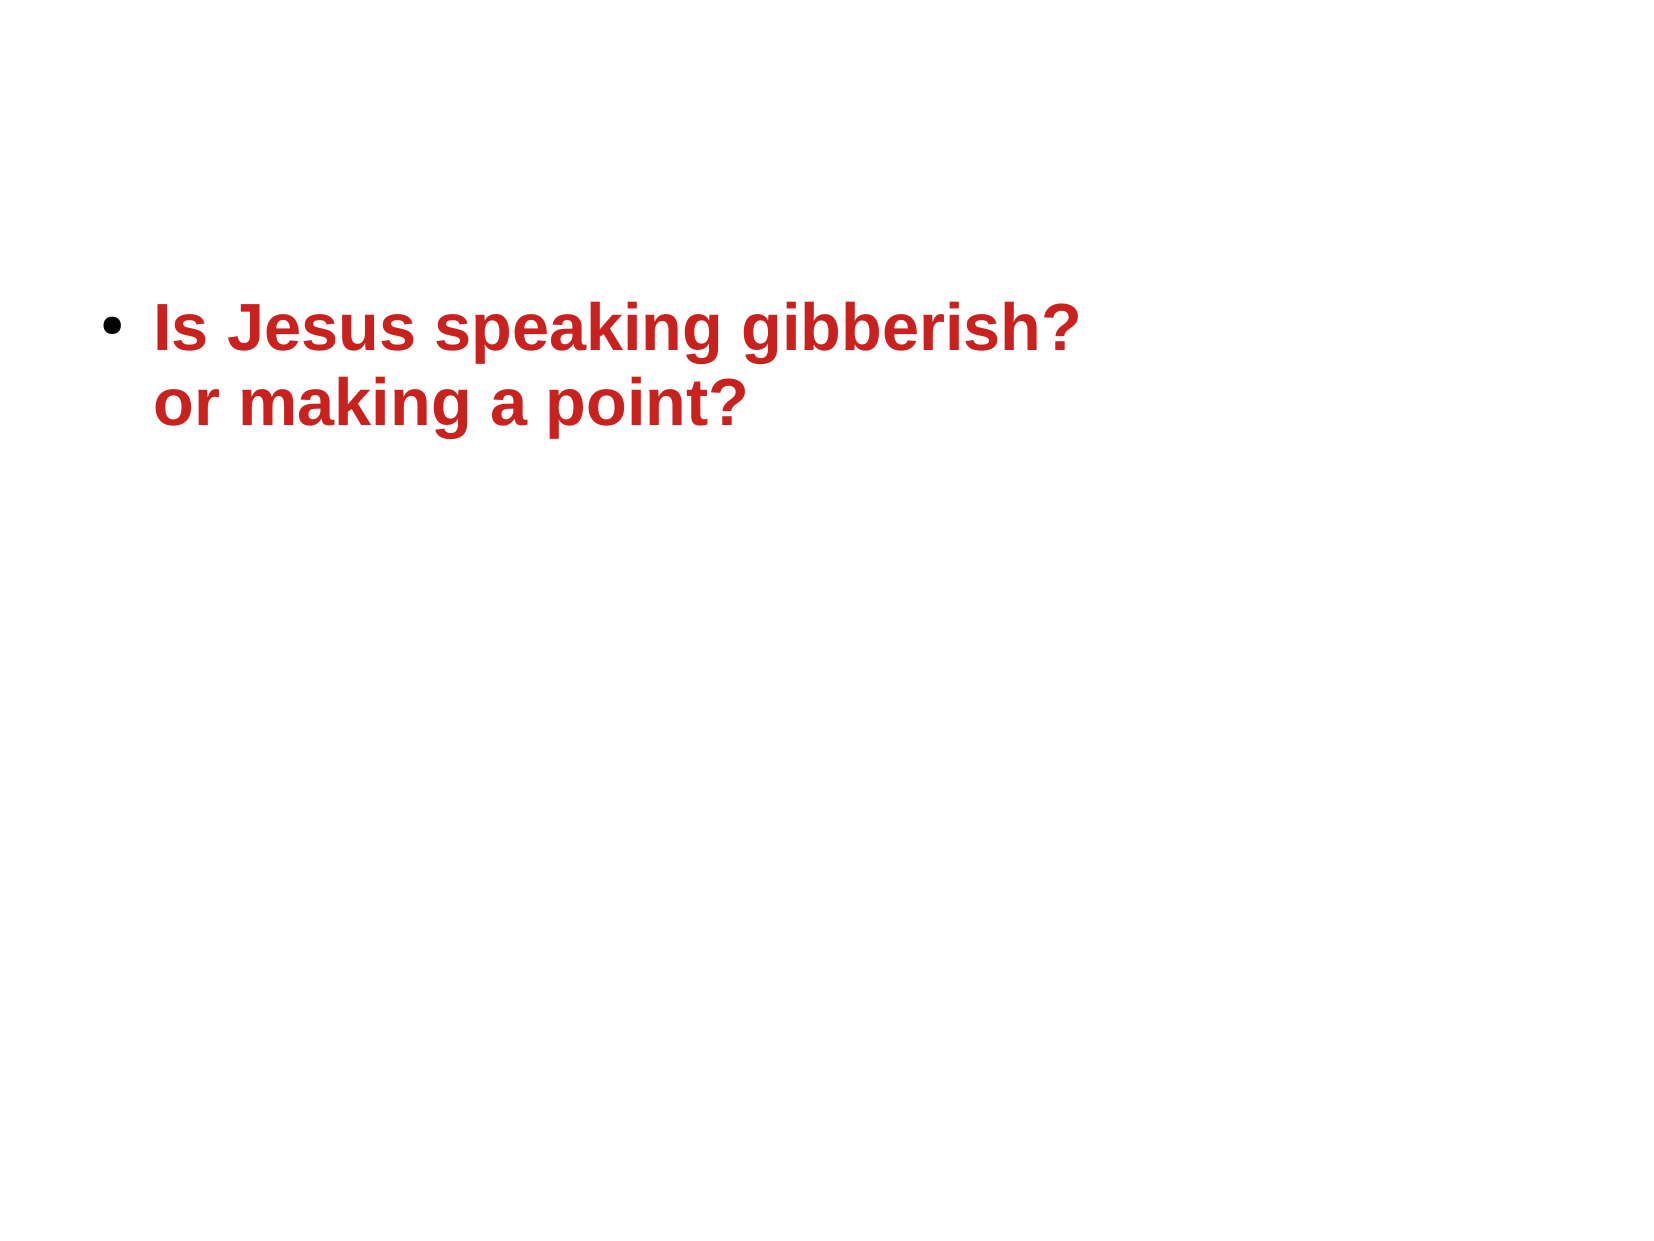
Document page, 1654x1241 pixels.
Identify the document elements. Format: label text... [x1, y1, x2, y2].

list Is Jesus speaking gibberish? or making a point? [82, 290, 1571, 1010]
